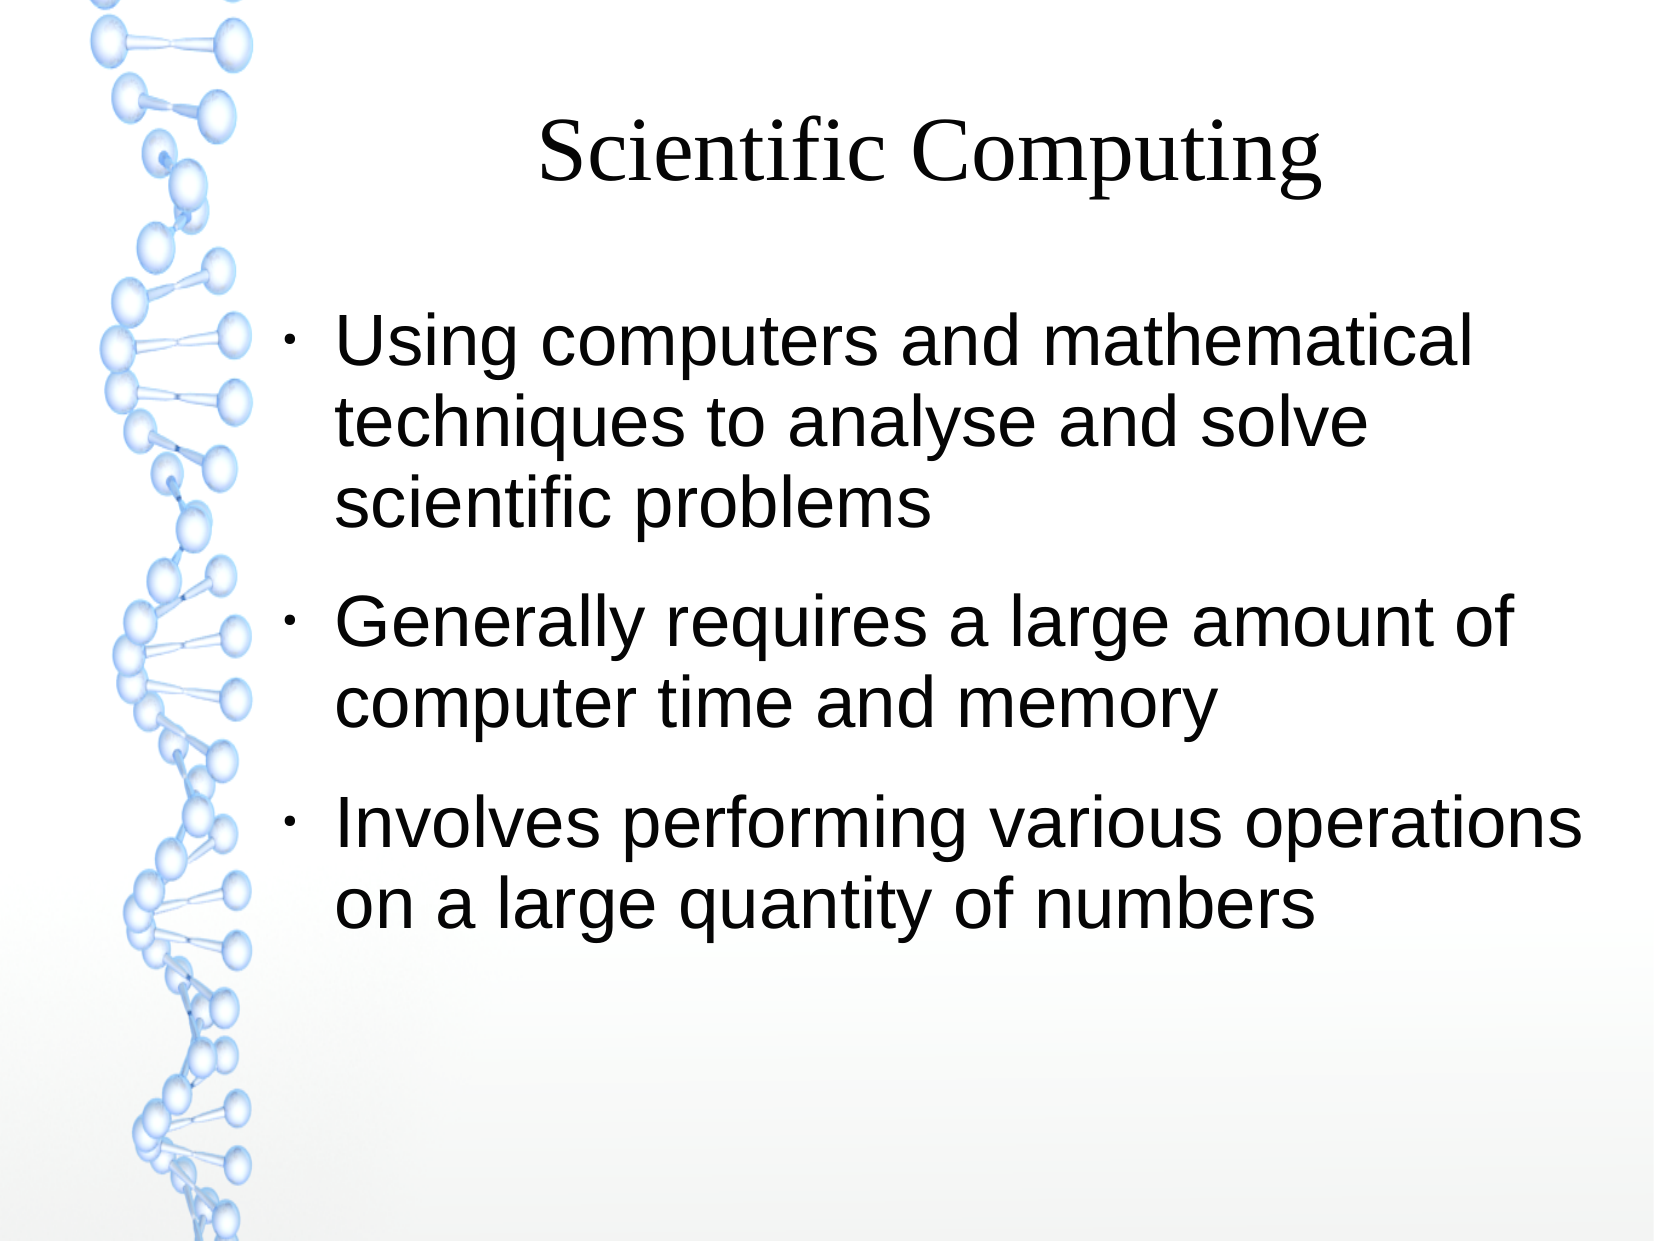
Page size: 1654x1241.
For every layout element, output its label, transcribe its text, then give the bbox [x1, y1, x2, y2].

list Using computers and mathematical techniques to analyse and solve scientific problems Generally requires a large amount of computer time and memory Involves performing various operations on a large quantity of numbers [265, 299, 1595, 1019]
title Scientific Computing [265, 47, 1595, 252]
picture [0, 0, 1654, 1241]
